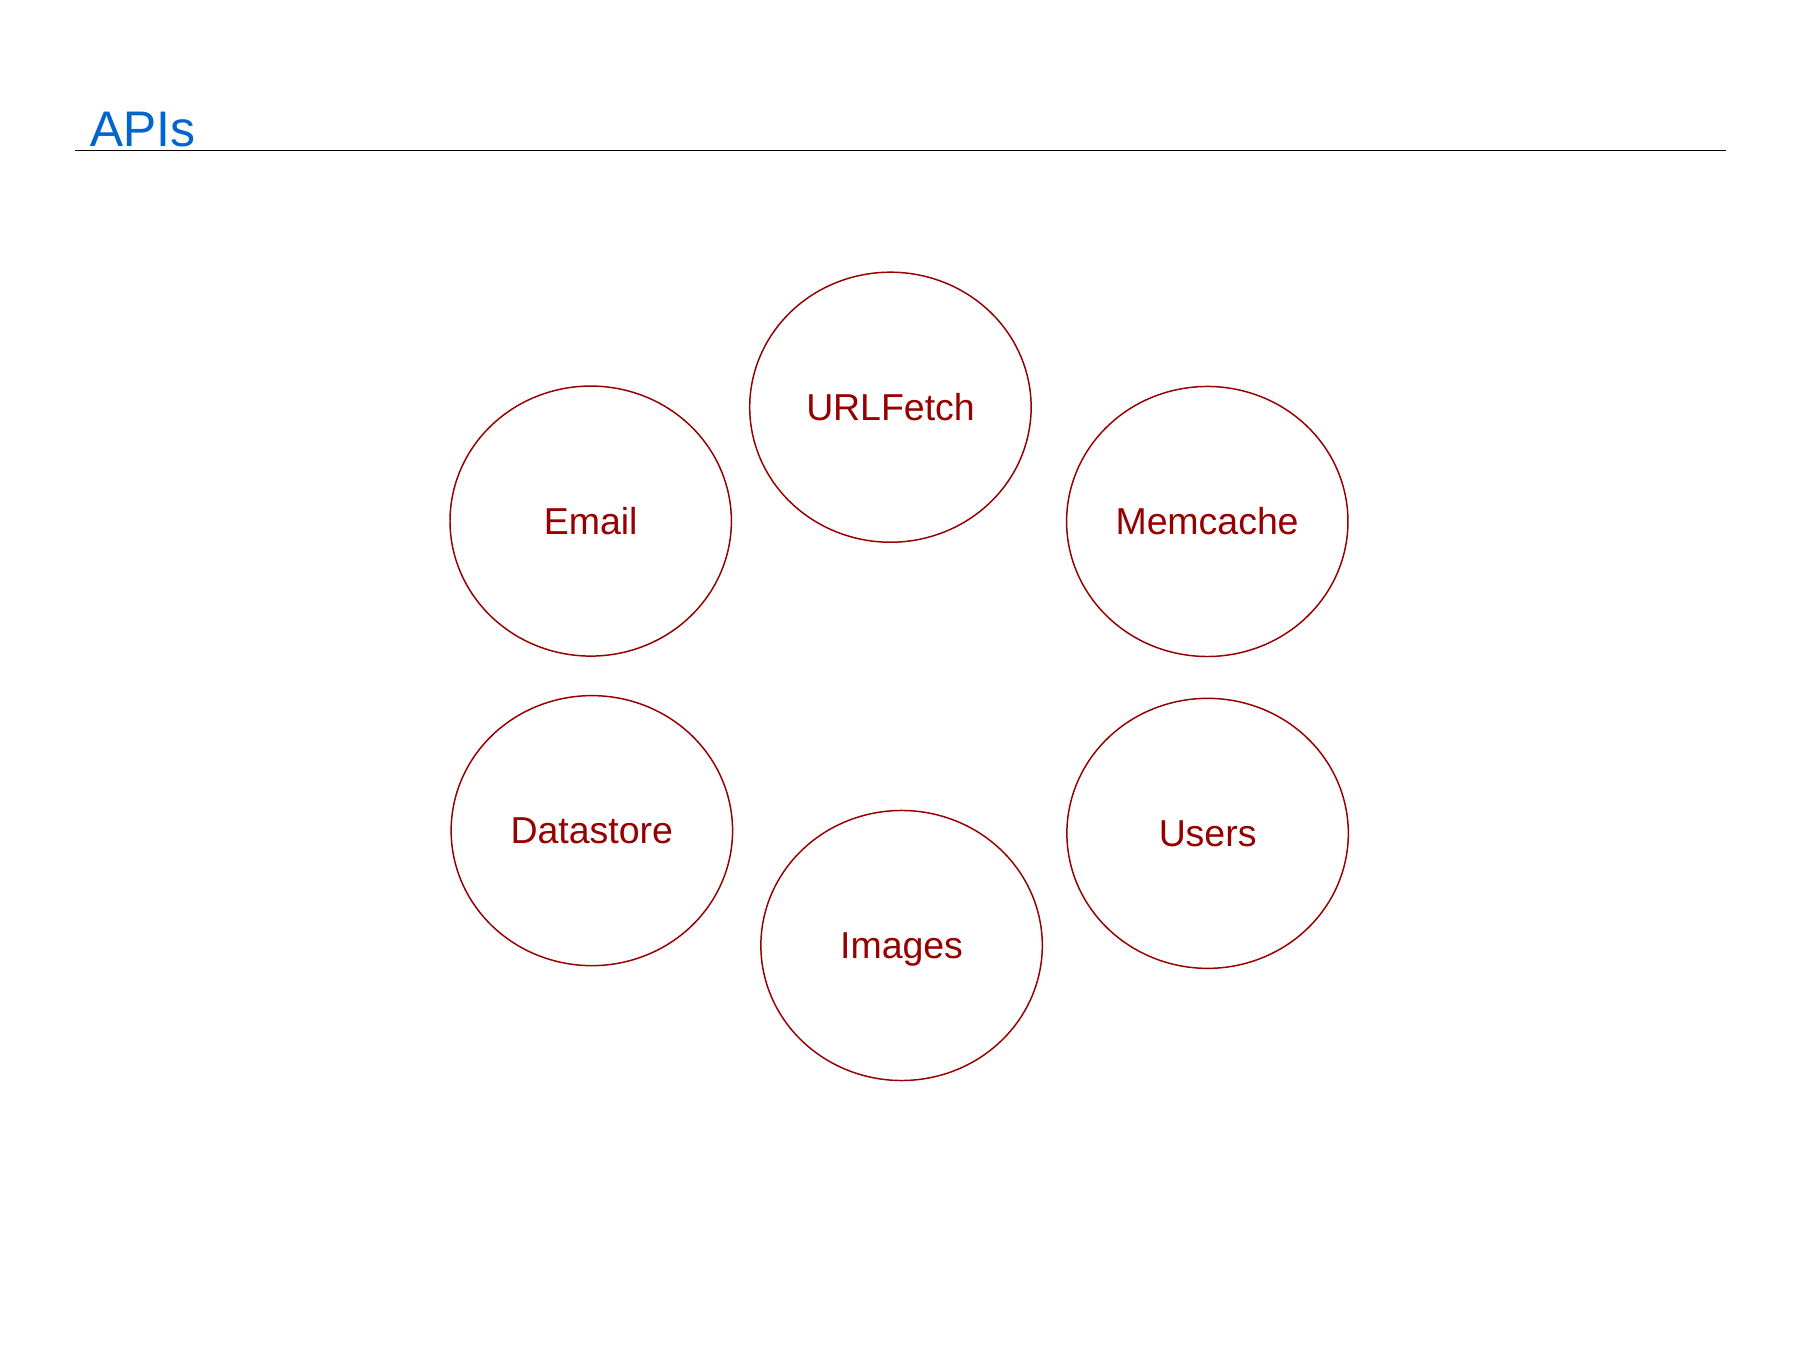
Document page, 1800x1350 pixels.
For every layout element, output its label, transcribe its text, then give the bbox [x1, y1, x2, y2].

text_box Email [450, 386, 732, 657]
text_box Users [1066, 698, 1349, 969]
text_box URLFetch [749, 272, 1032, 543]
text_box Memcache [1066, 386, 1348, 657]
text_box Datastore [451, 695, 733, 966]
text_box Images [760, 810, 1043, 1081]
title APIs [89, 71, 1489, 165]
